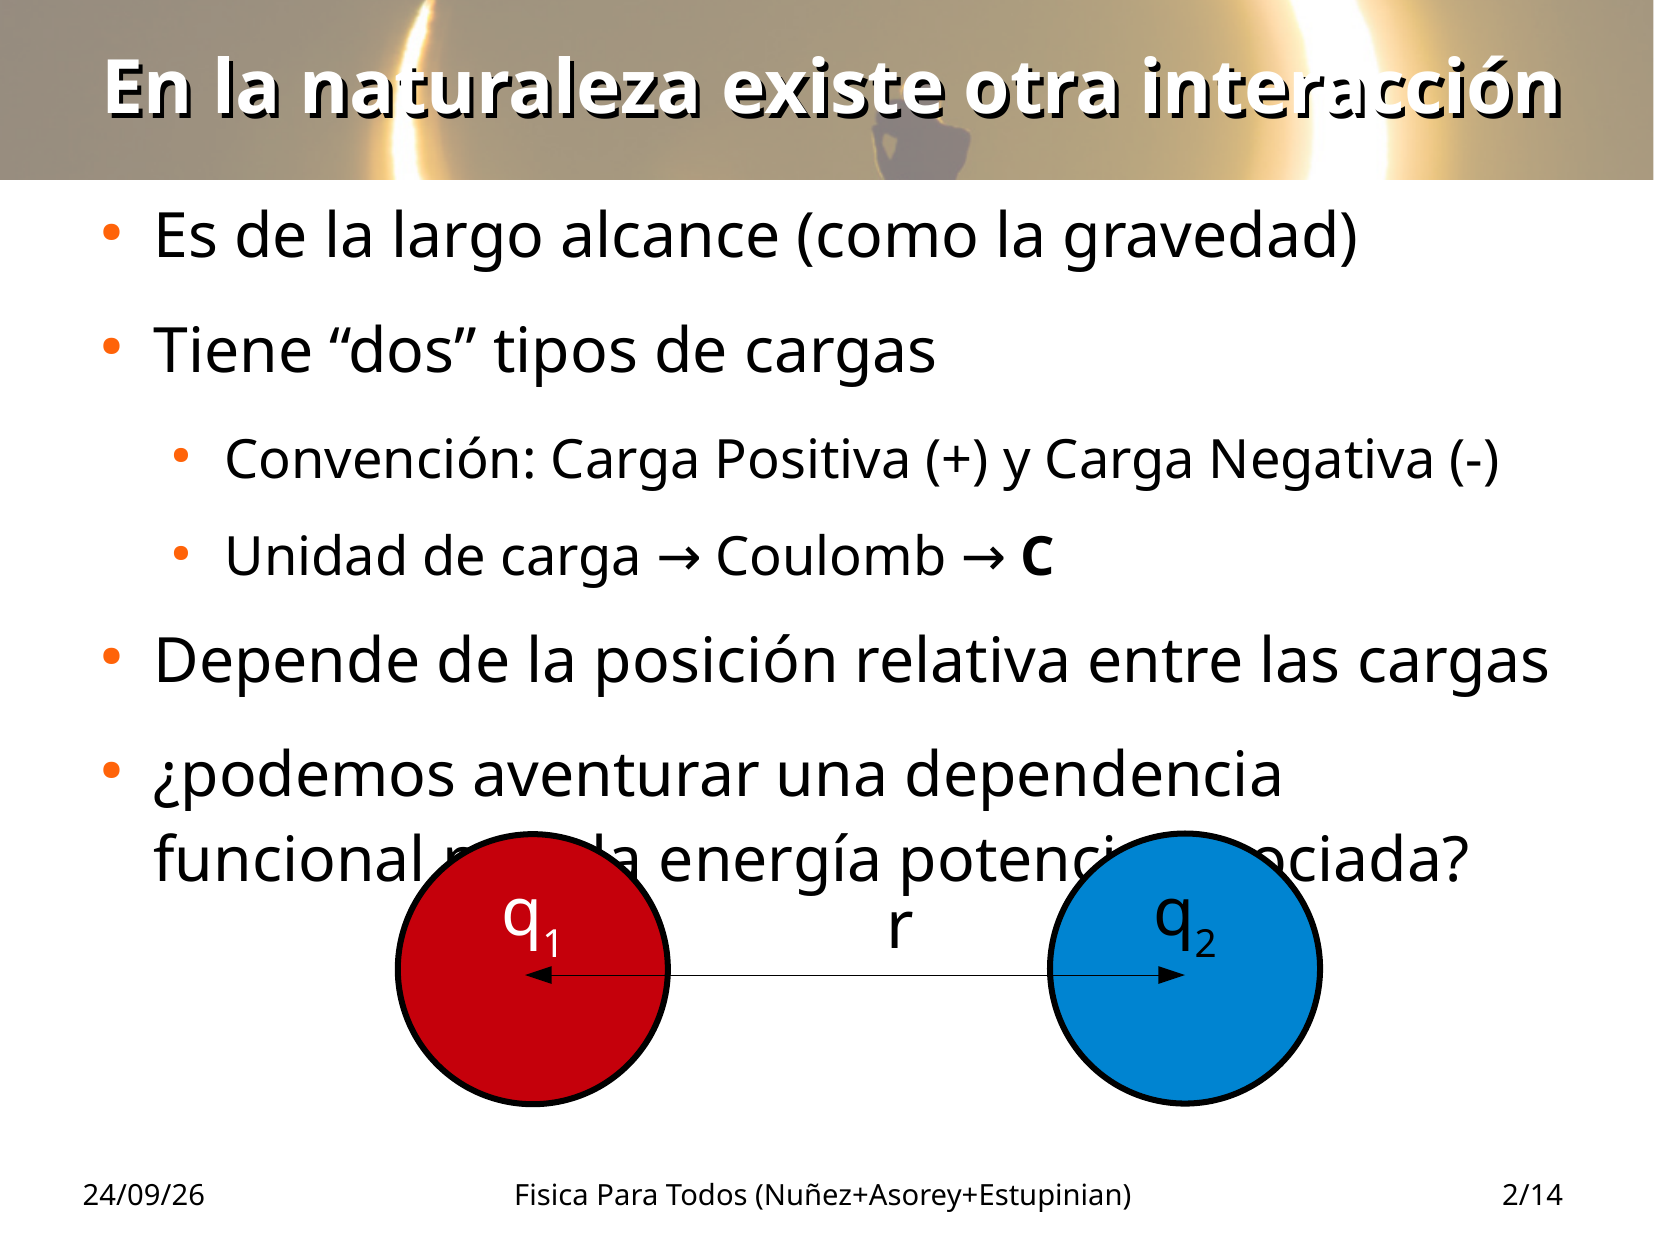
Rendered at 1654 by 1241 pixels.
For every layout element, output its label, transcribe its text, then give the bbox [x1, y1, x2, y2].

title En la naturaleza existe otra interacción [75, 19, 1564, 151]
text_box r [871, 870, 924, 965]
text_box q2 [1050, 833, 1321, 1104]
text_box q1 [397, 834, 668, 1105]
list Es de la largo alcance (como la gravedad) Tiene “dos” tipos de cargas Convención: Carga Positiva (+) y Carga Negativa (-) Unidad de carga → Coulomb → C Depende de la posición relativa entre las cargas ¿podemos aventurar una dependencia funcional para la energía potencial asociada? [82, 191, 1571, 1111]
picture [0, 0, 1654, 180]
